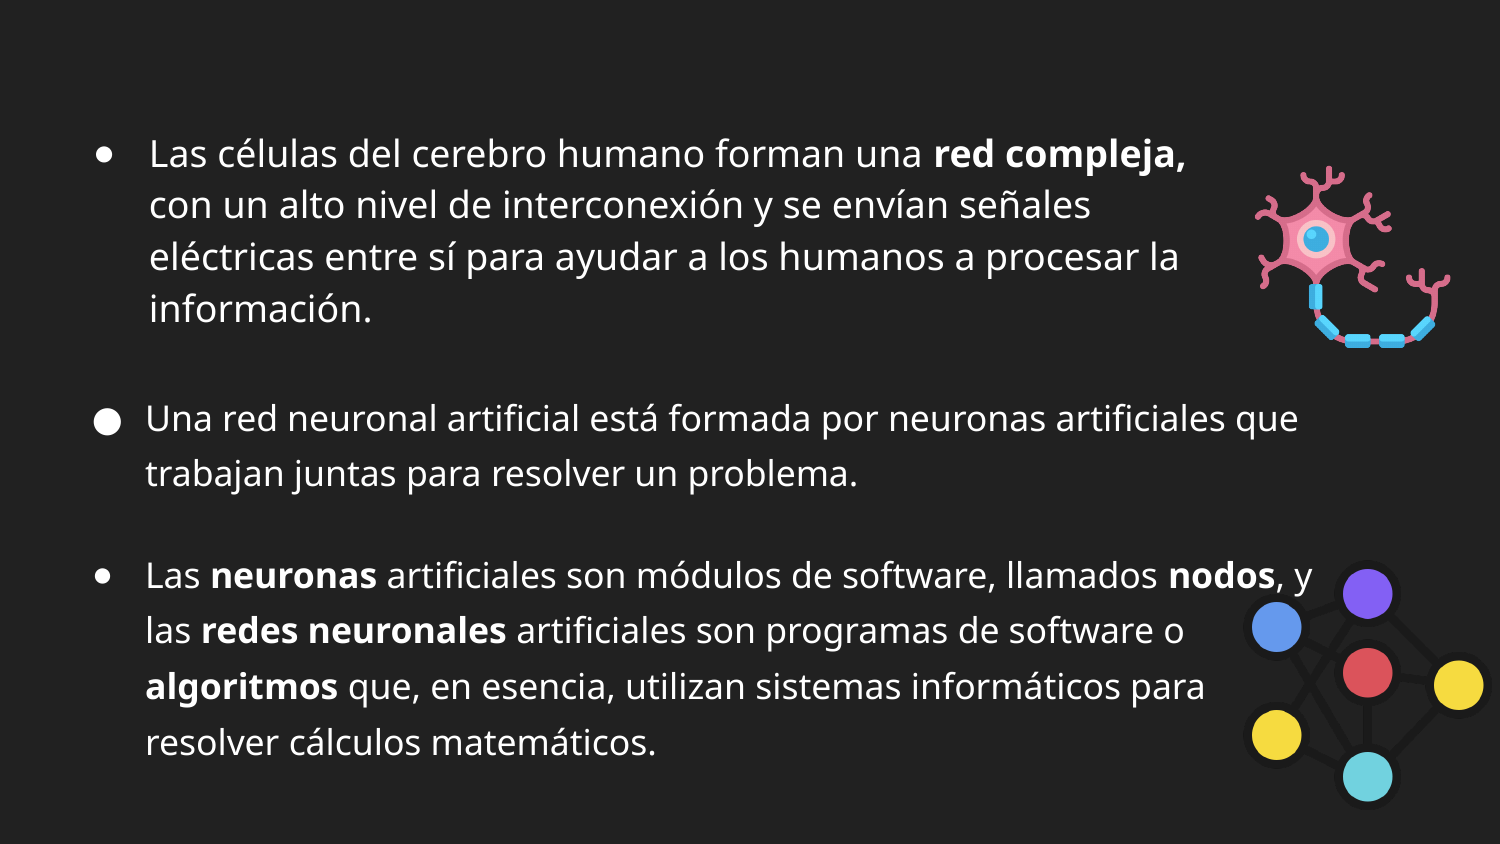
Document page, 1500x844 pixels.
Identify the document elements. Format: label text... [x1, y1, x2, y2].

text_box Las células del cerebro humano forman una red compleja, con un alto nivel de interconexión y se envían señales eléctricas entre sí para ayudar a los humanos a procesar la información. [59, 108, 1207, 294]
text_box Una red neuronal artificial está formada por neuronas artificiales que trabajan juntas para resolver un problema. Las neuronas artificiales son módulos de software, llamados nodos, y las redes neuronales artificiales son programas de software o algoritmos que, en esencia, utilizan sistemas informáticos para resolver cálculos matemáticos. [59, 370, 1358, 783]
picture [1235, 552, 1500, 818]
picture [1250, 154, 1455, 359]
